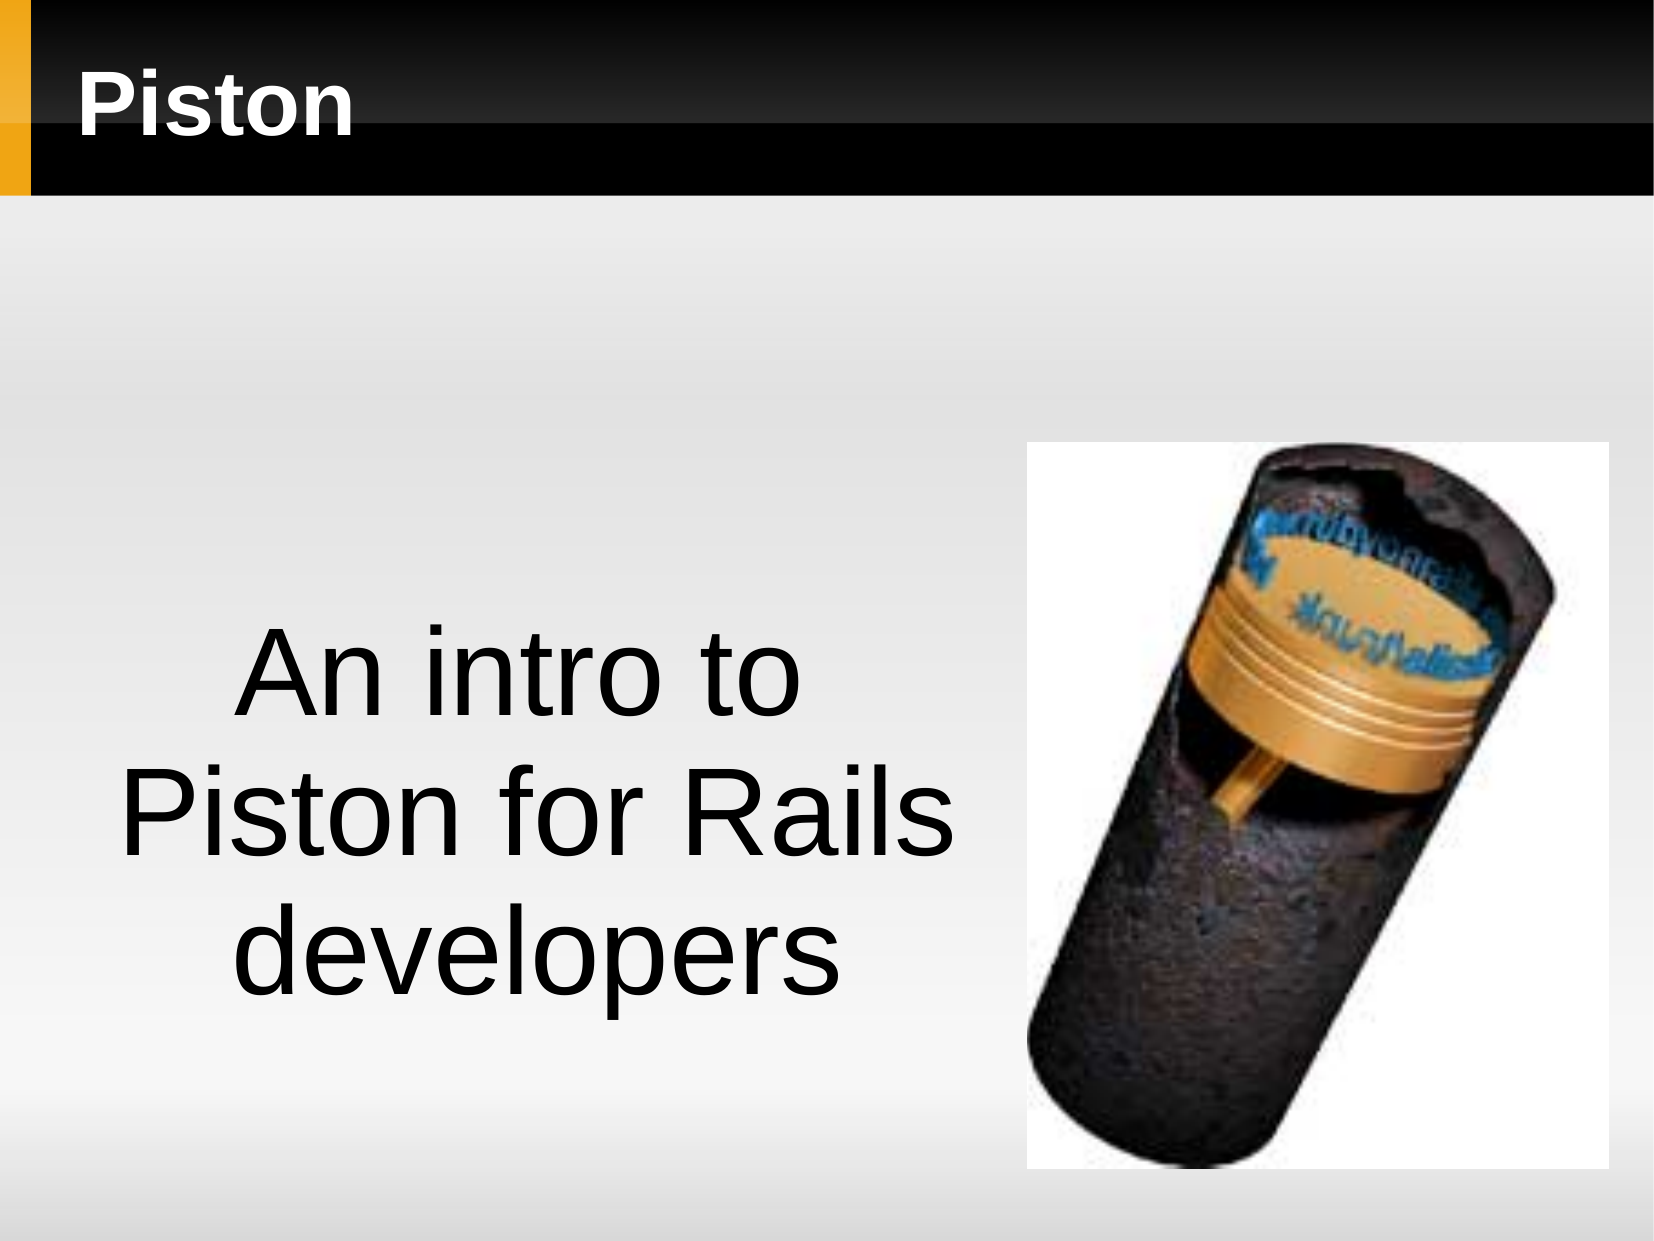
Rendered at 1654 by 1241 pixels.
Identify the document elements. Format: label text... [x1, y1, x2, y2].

title Piston [76, 7, 1565, 200]
picture [0, 0, 1654, 1241]
subtitle An intro to Piston for Rails developers [29, 442, 975, 1182]
